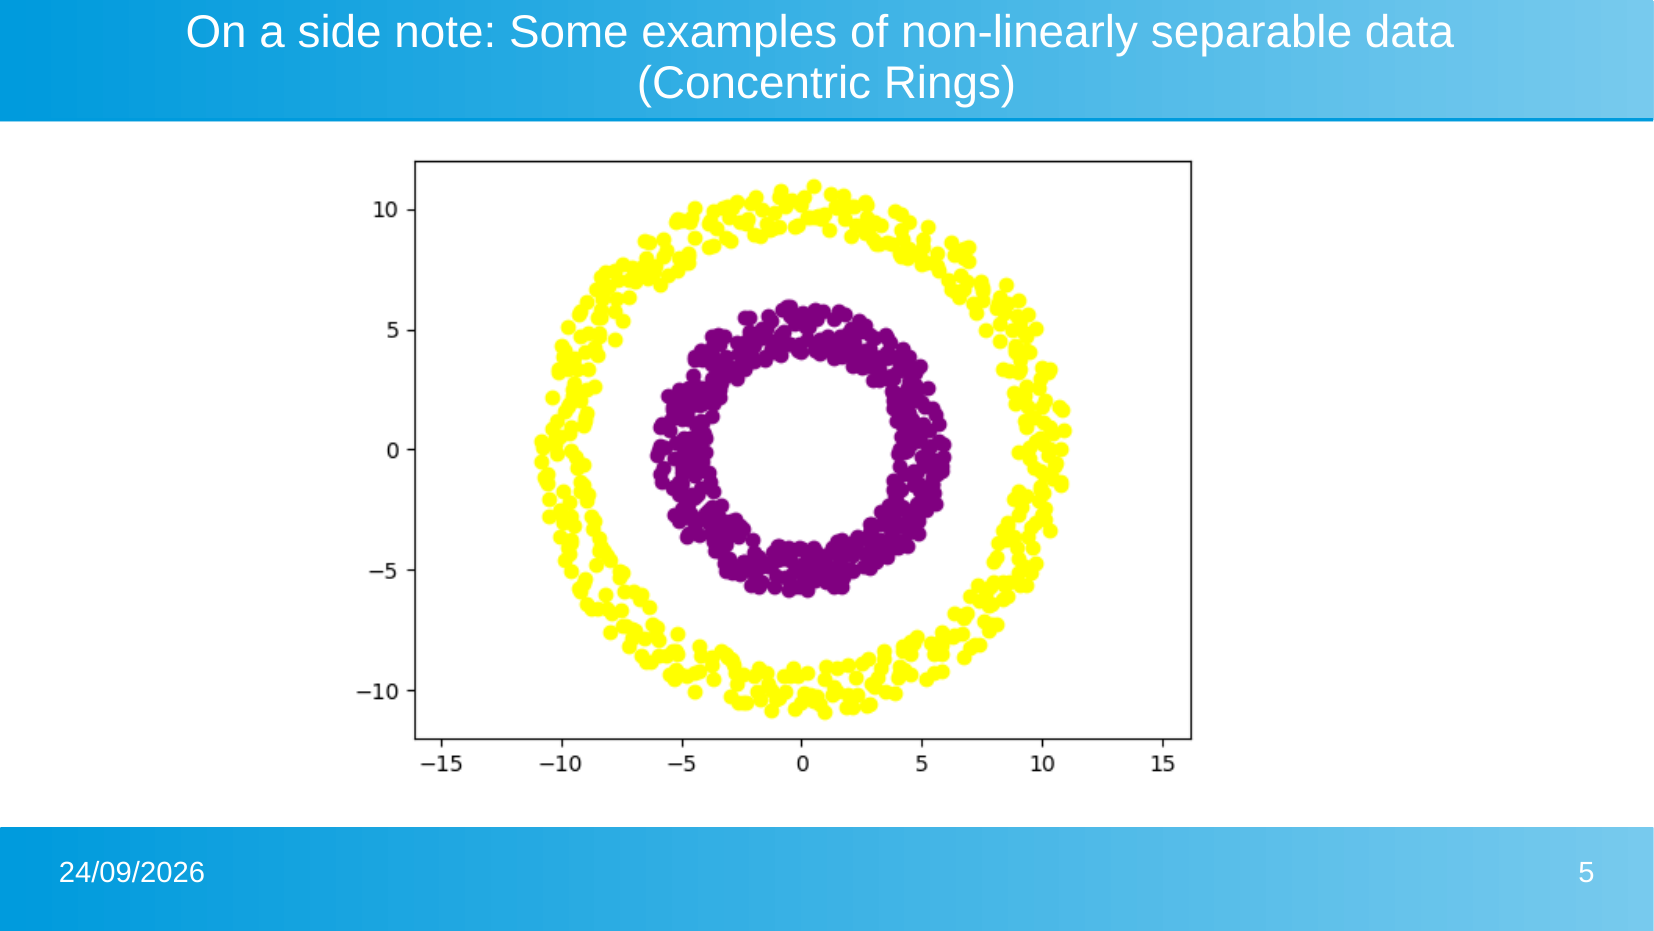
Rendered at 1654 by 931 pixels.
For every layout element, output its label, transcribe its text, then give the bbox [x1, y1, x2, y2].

title On a side note: Some examples of non-linearly separable data (Concentric Rings) [59, 5, 1595, 109]
picture [352, 147, 1211, 795]
